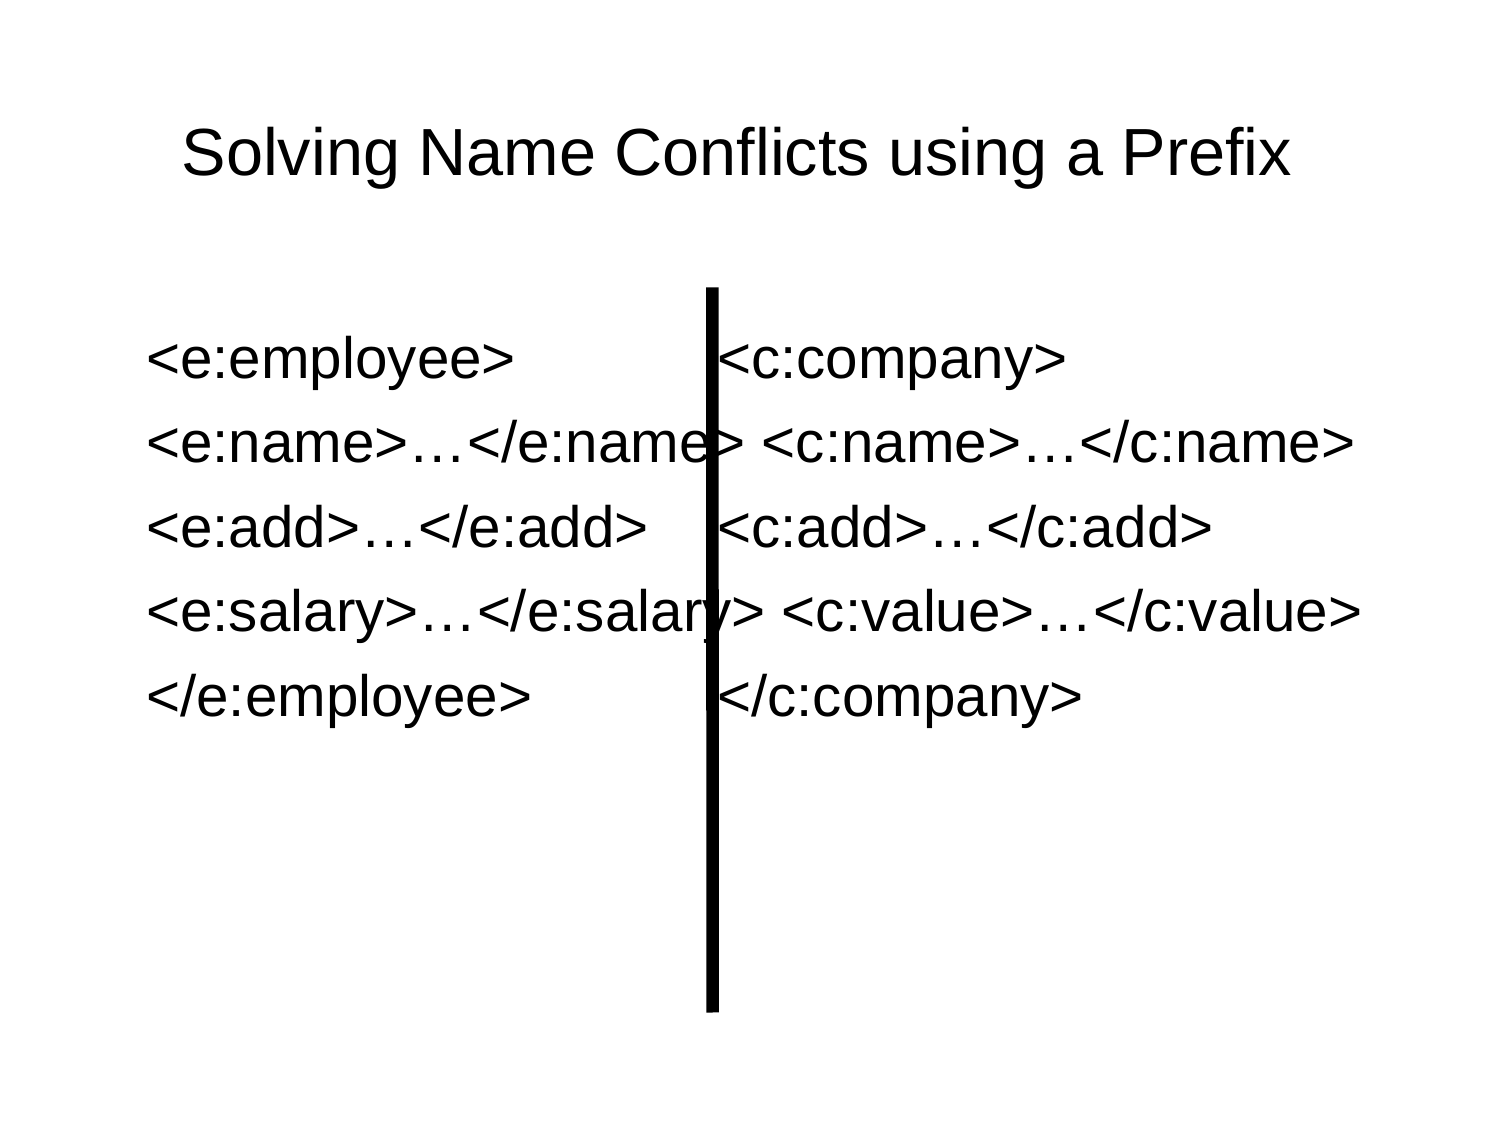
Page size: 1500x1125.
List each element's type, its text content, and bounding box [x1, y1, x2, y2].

title Solving Name Conflicts using a Prefix [75, 45, 1426, 233]
list <e:employee> <c:company> <e:name>…</e:name> <c:name>…</c:name> <e:add>…</e:add> <c:add>…</c:add> <e:salary>…</e:salary> <c:value>…</c:value> </e:employee> </c:company> [75, 312, 706, 976]
list <e:employee> <c:company> <e:name>…</e:name> <c:name>…</c:name> <e:add>…</e:add> <c:add>…</c:add> <e:salary>…</e:salary> <c:value>…</c:value> </e:employee> </c:company> [719, 312, 1388, 976]
